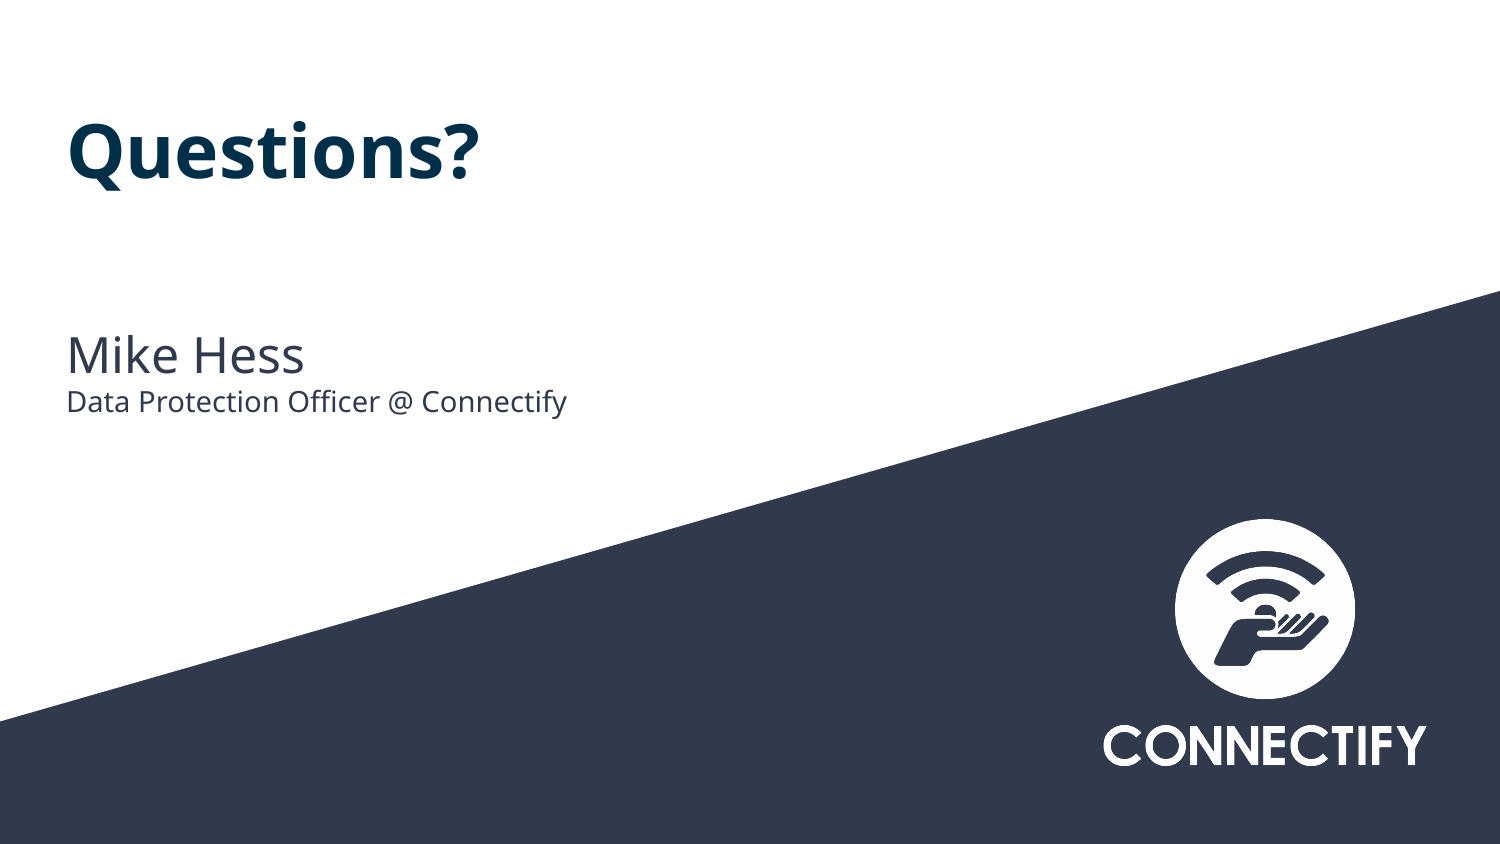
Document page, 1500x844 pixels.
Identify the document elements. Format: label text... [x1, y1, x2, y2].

subtitle Mike Hess Data Protection Officer @ Connectify [51, 308, 748, 430]
title Questions? [51, 88, 1449, 299]
picture [1092, 506, 1438, 794]
